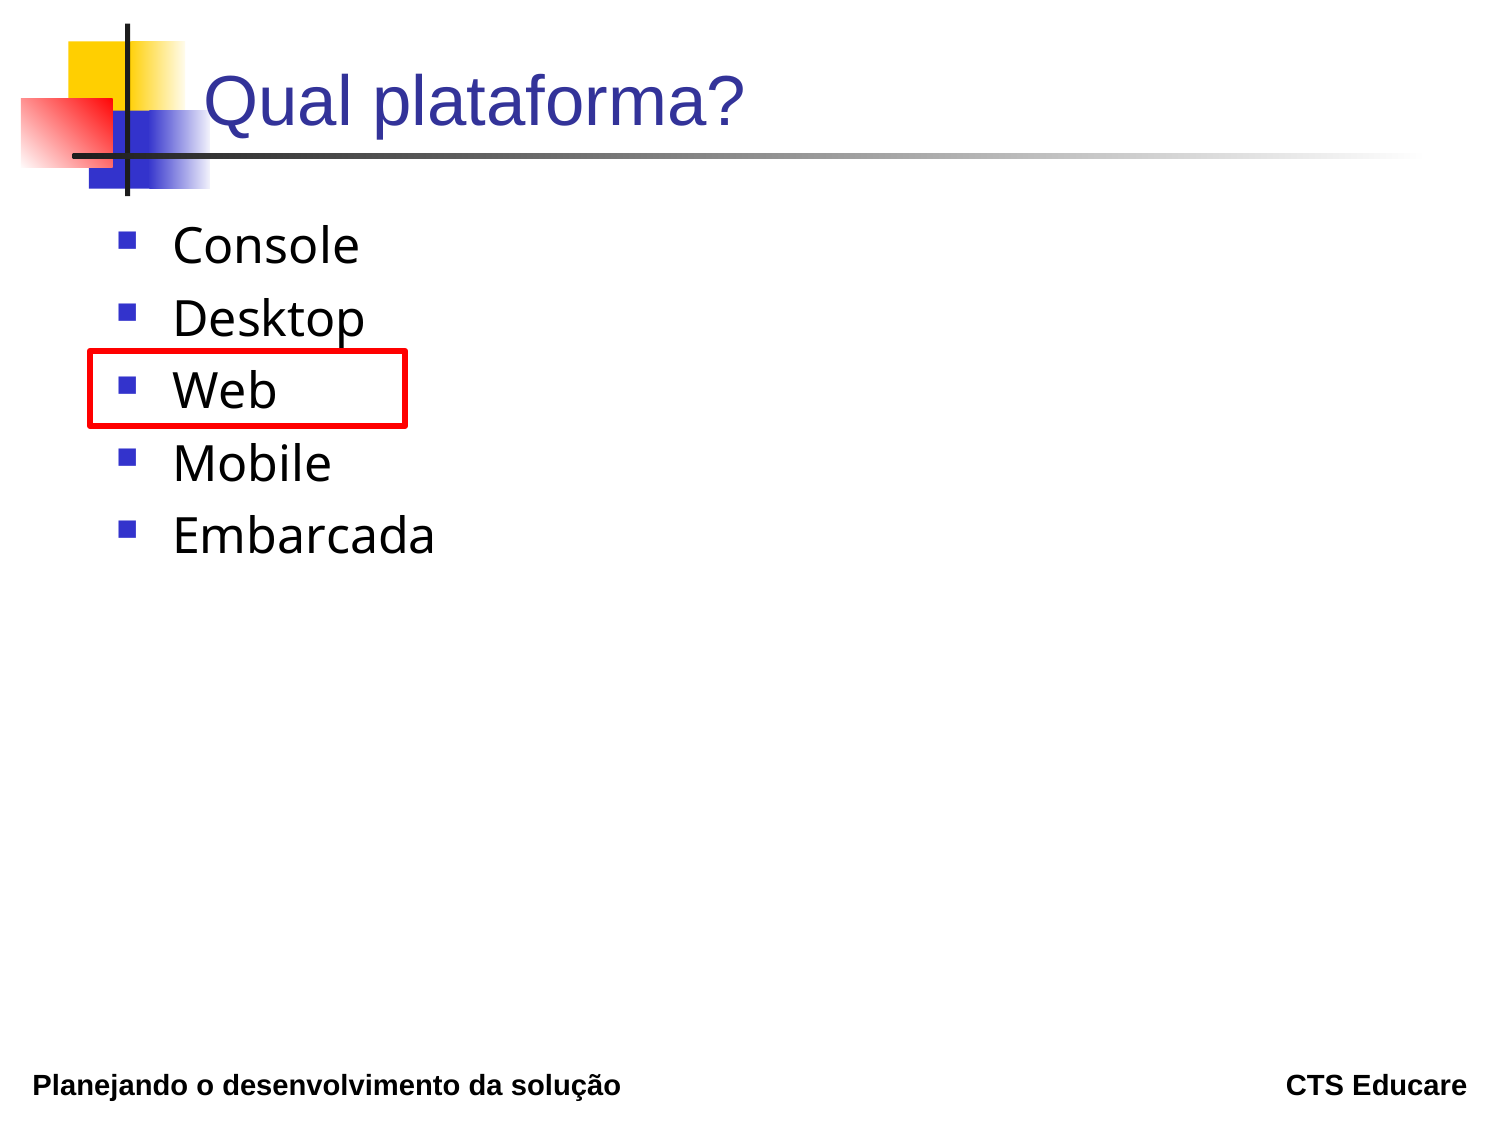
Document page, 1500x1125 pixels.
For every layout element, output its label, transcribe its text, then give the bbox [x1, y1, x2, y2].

text_box [90, 350, 100, 426]
title Qual plataforma? [188, 46, 1468, 149]
list Console Desktop Web Mobile Embarcada [100, 206, 1447, 1024]
